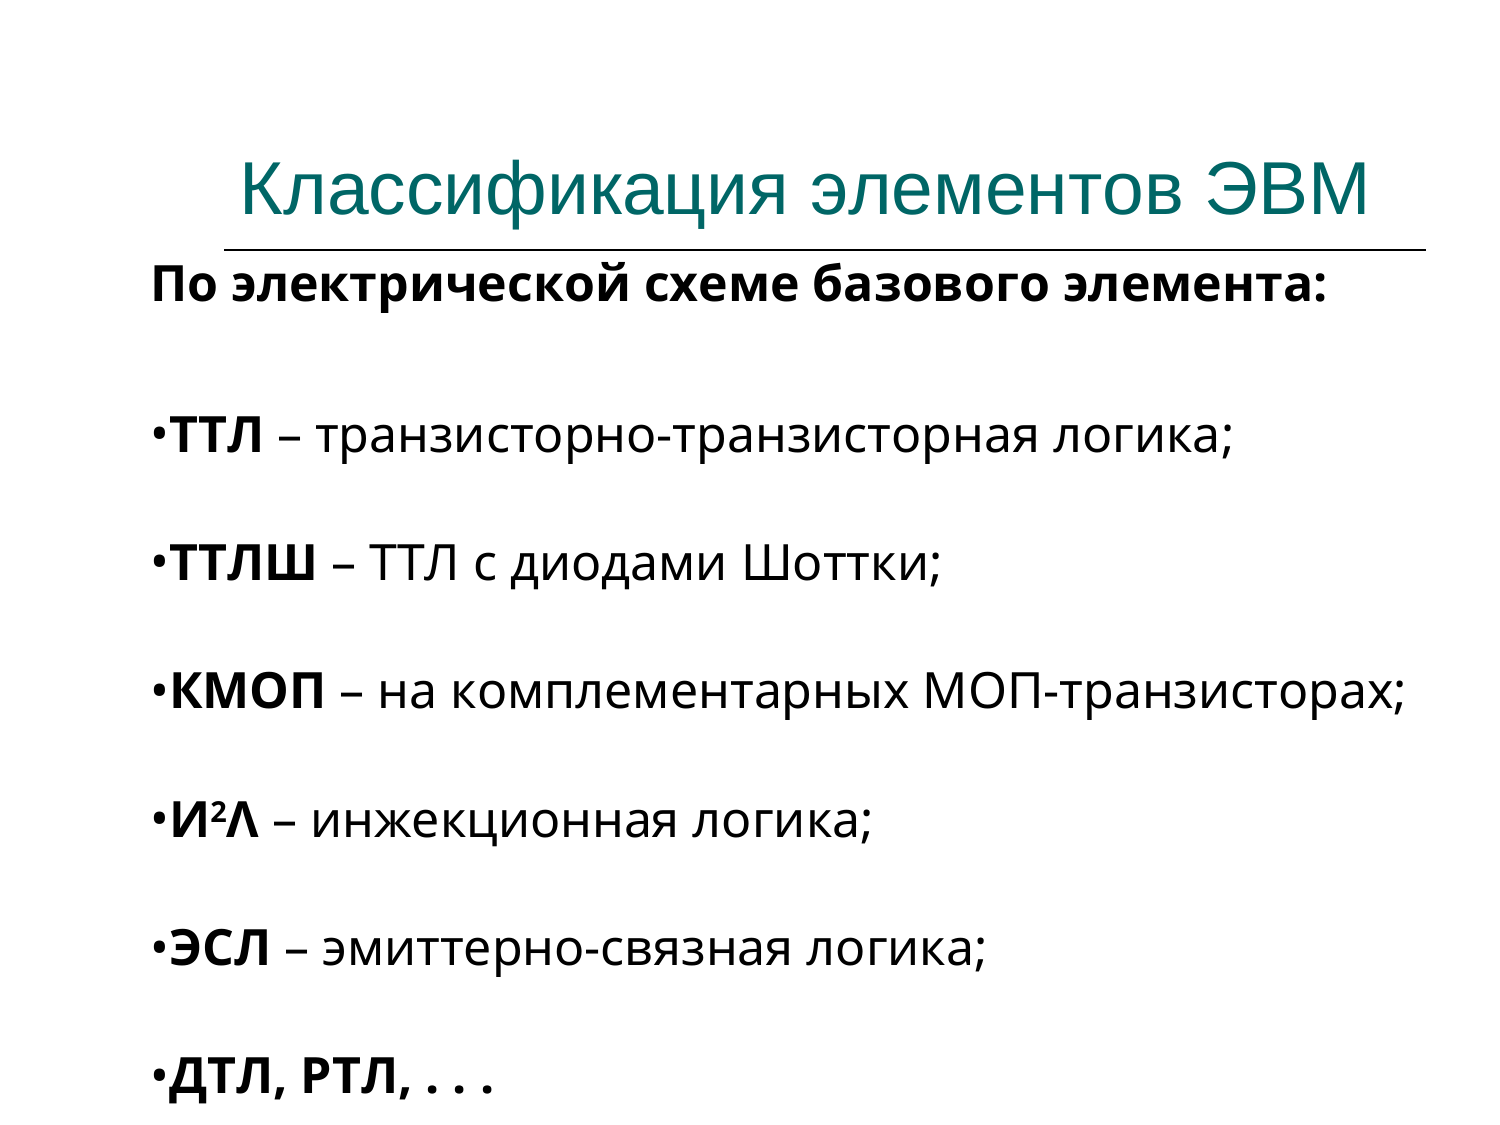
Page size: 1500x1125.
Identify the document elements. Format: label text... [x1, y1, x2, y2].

text_box По электрической схеме базового элемента: ТТЛ – транзисторно-транзисторная логика; ТТЛШ – ТТЛ с диодами Шоттки; КМОП – на комплементарных МОП-транзисторах; И2Λ – инжекционная логика; ЭСЛ – эмиттерно-связная логика; ДТЛ, РТЛ, . . . [135, 243, 1500, 1112]
title Классификация элементов ЭВМ [224, 49, 1425, 237]
